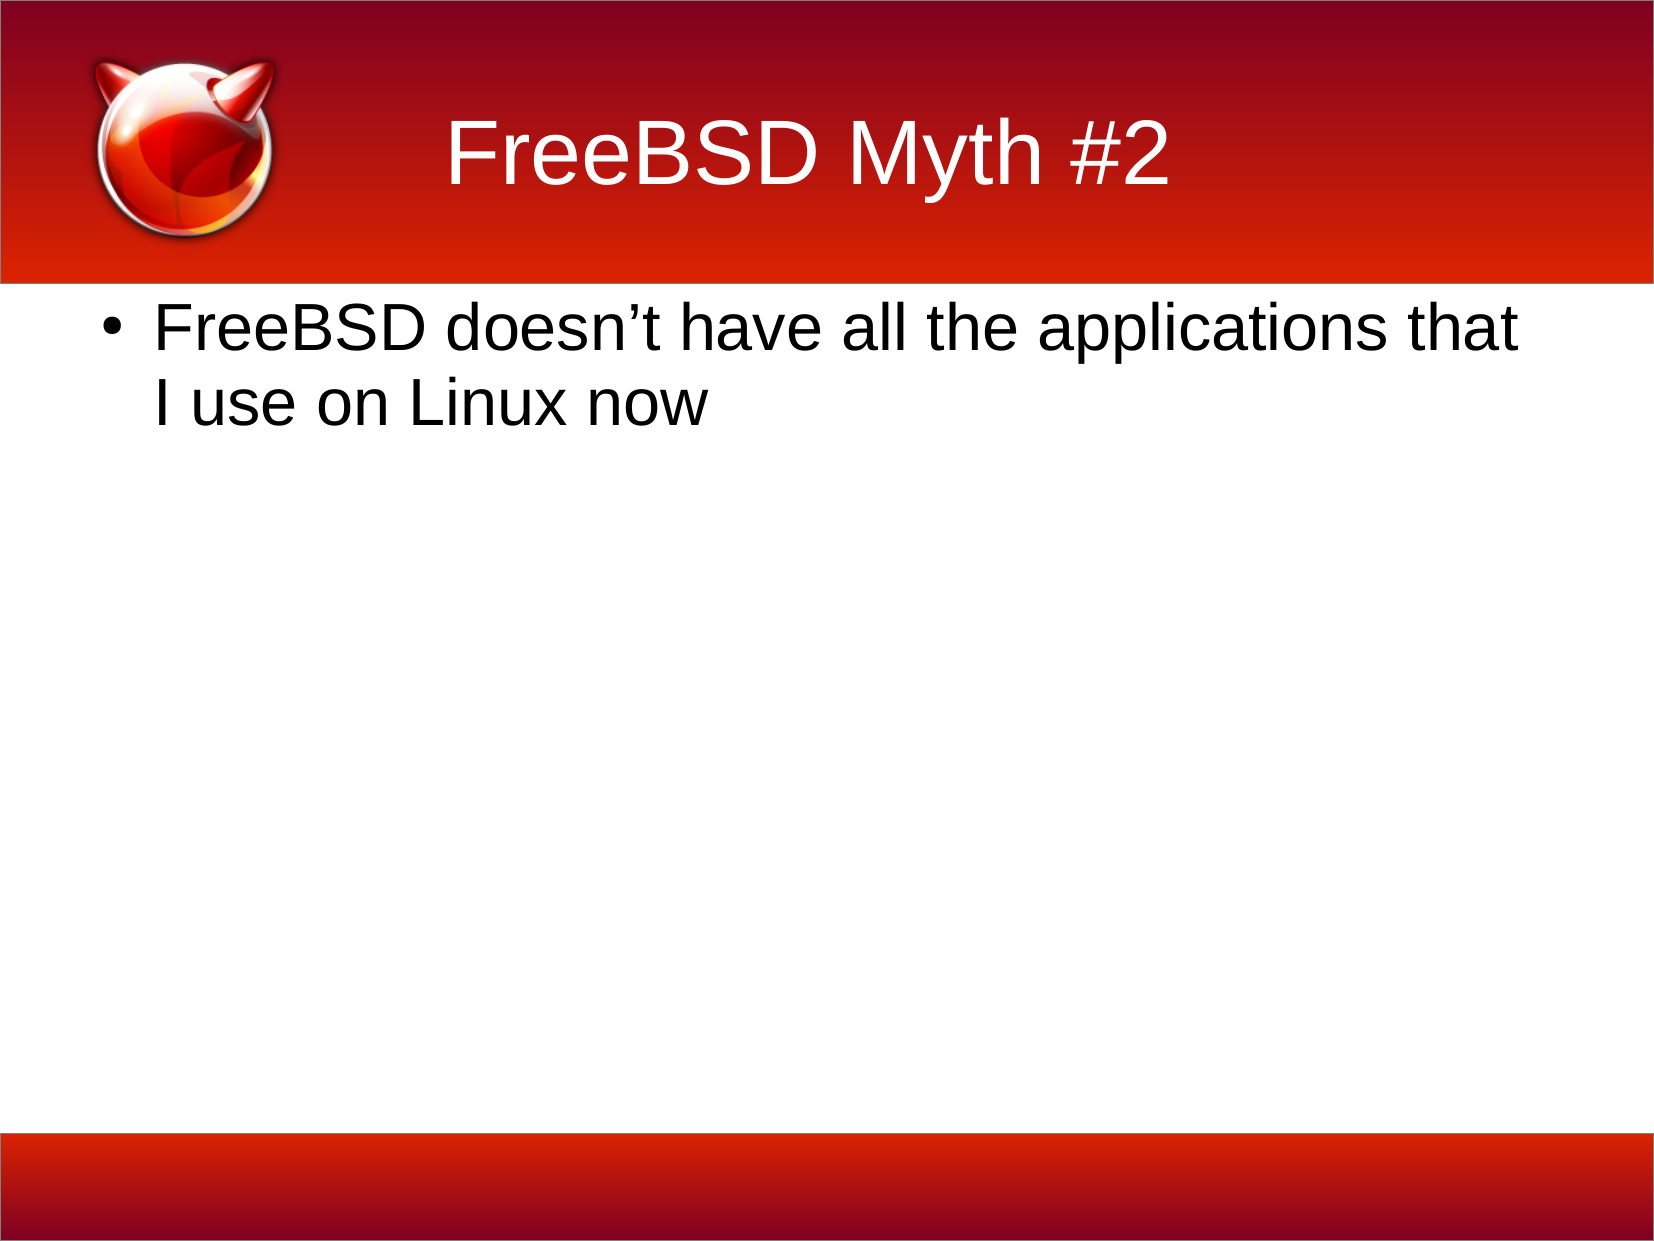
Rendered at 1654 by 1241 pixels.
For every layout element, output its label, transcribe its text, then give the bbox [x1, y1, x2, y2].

title FreeBSD Myth #2 [82, 49, 1536, 257]
list FreeBSD doesn’t have all the applications that I use on Linux now [82, 290, 1538, 1010]
